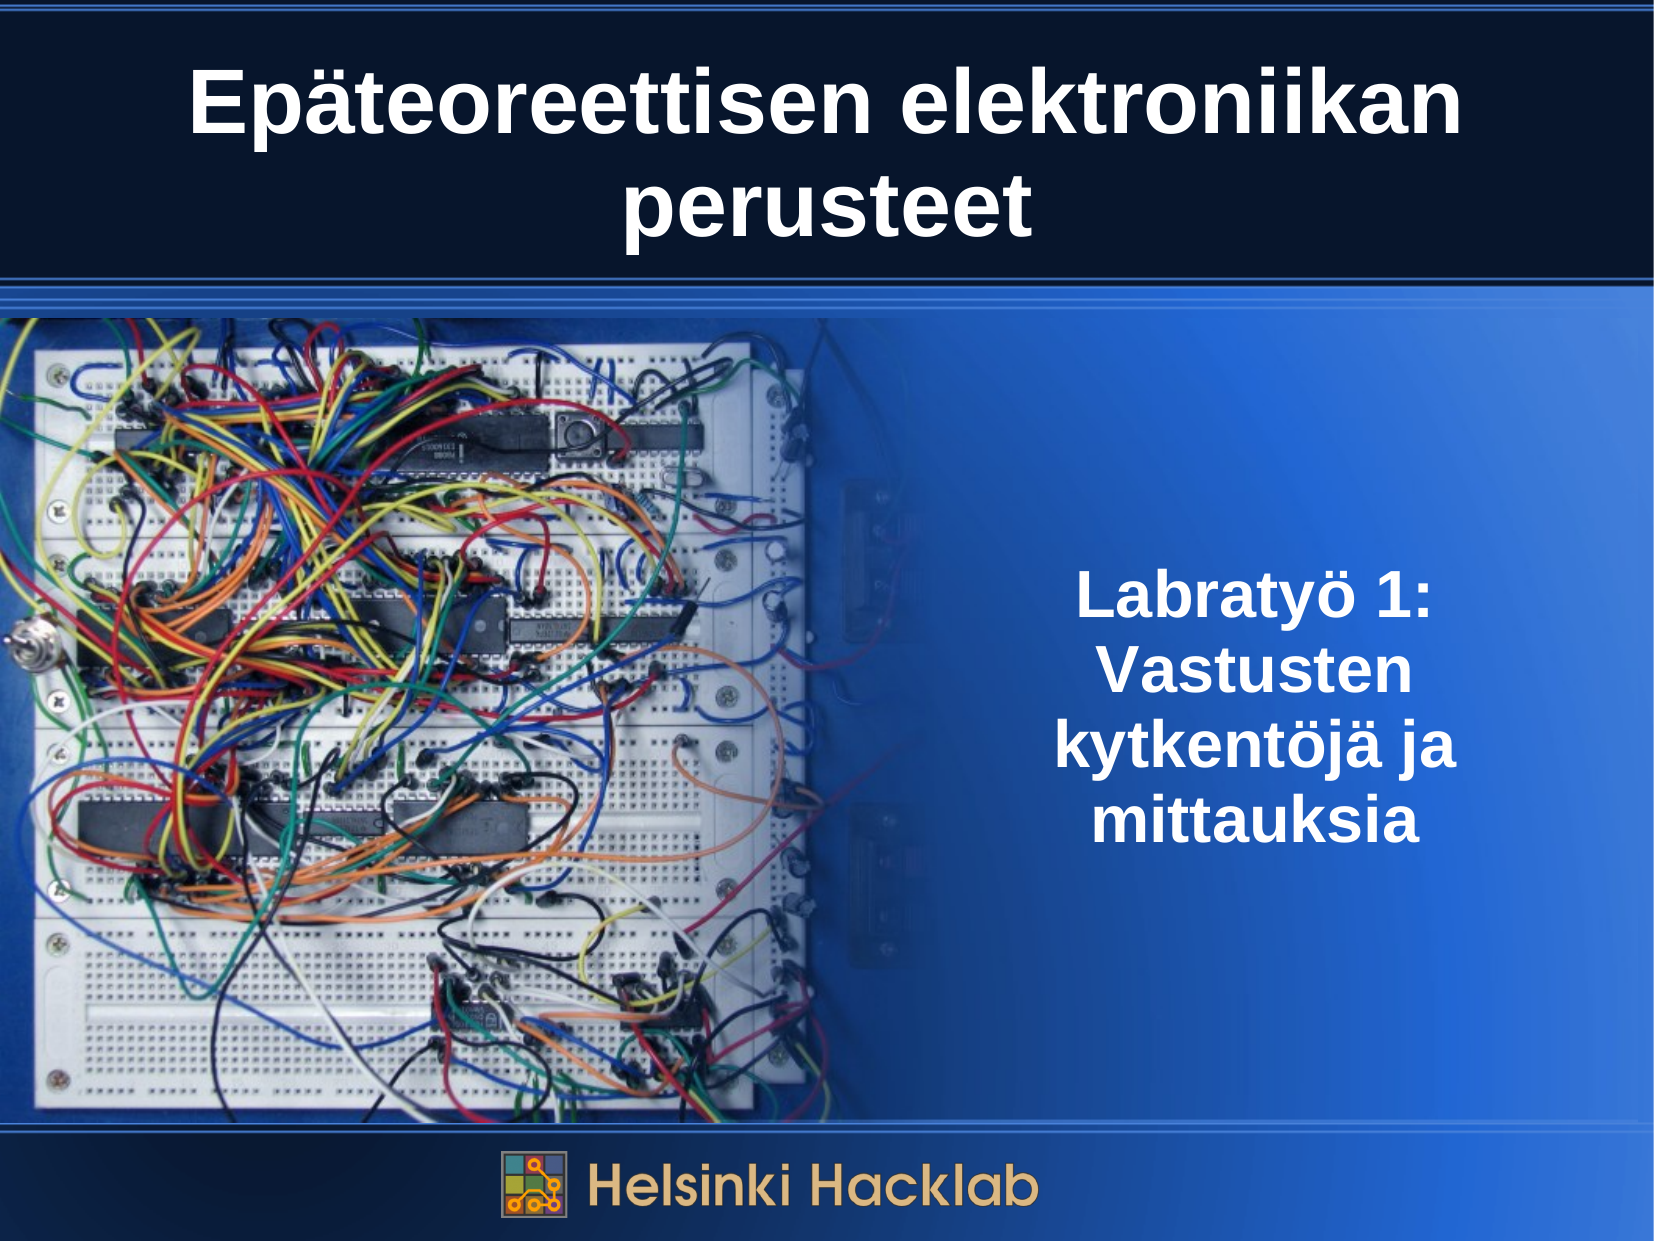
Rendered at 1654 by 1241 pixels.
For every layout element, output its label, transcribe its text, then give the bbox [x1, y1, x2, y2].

text_box Labratyö 1: Vastusten kytkentöjä ja mittauksia [944, 557, 1565, 857]
title Epäteoreettisen elektroniikan perusteet [82, 49, 1571, 257]
picture [0, 0, 1654, 1241]
